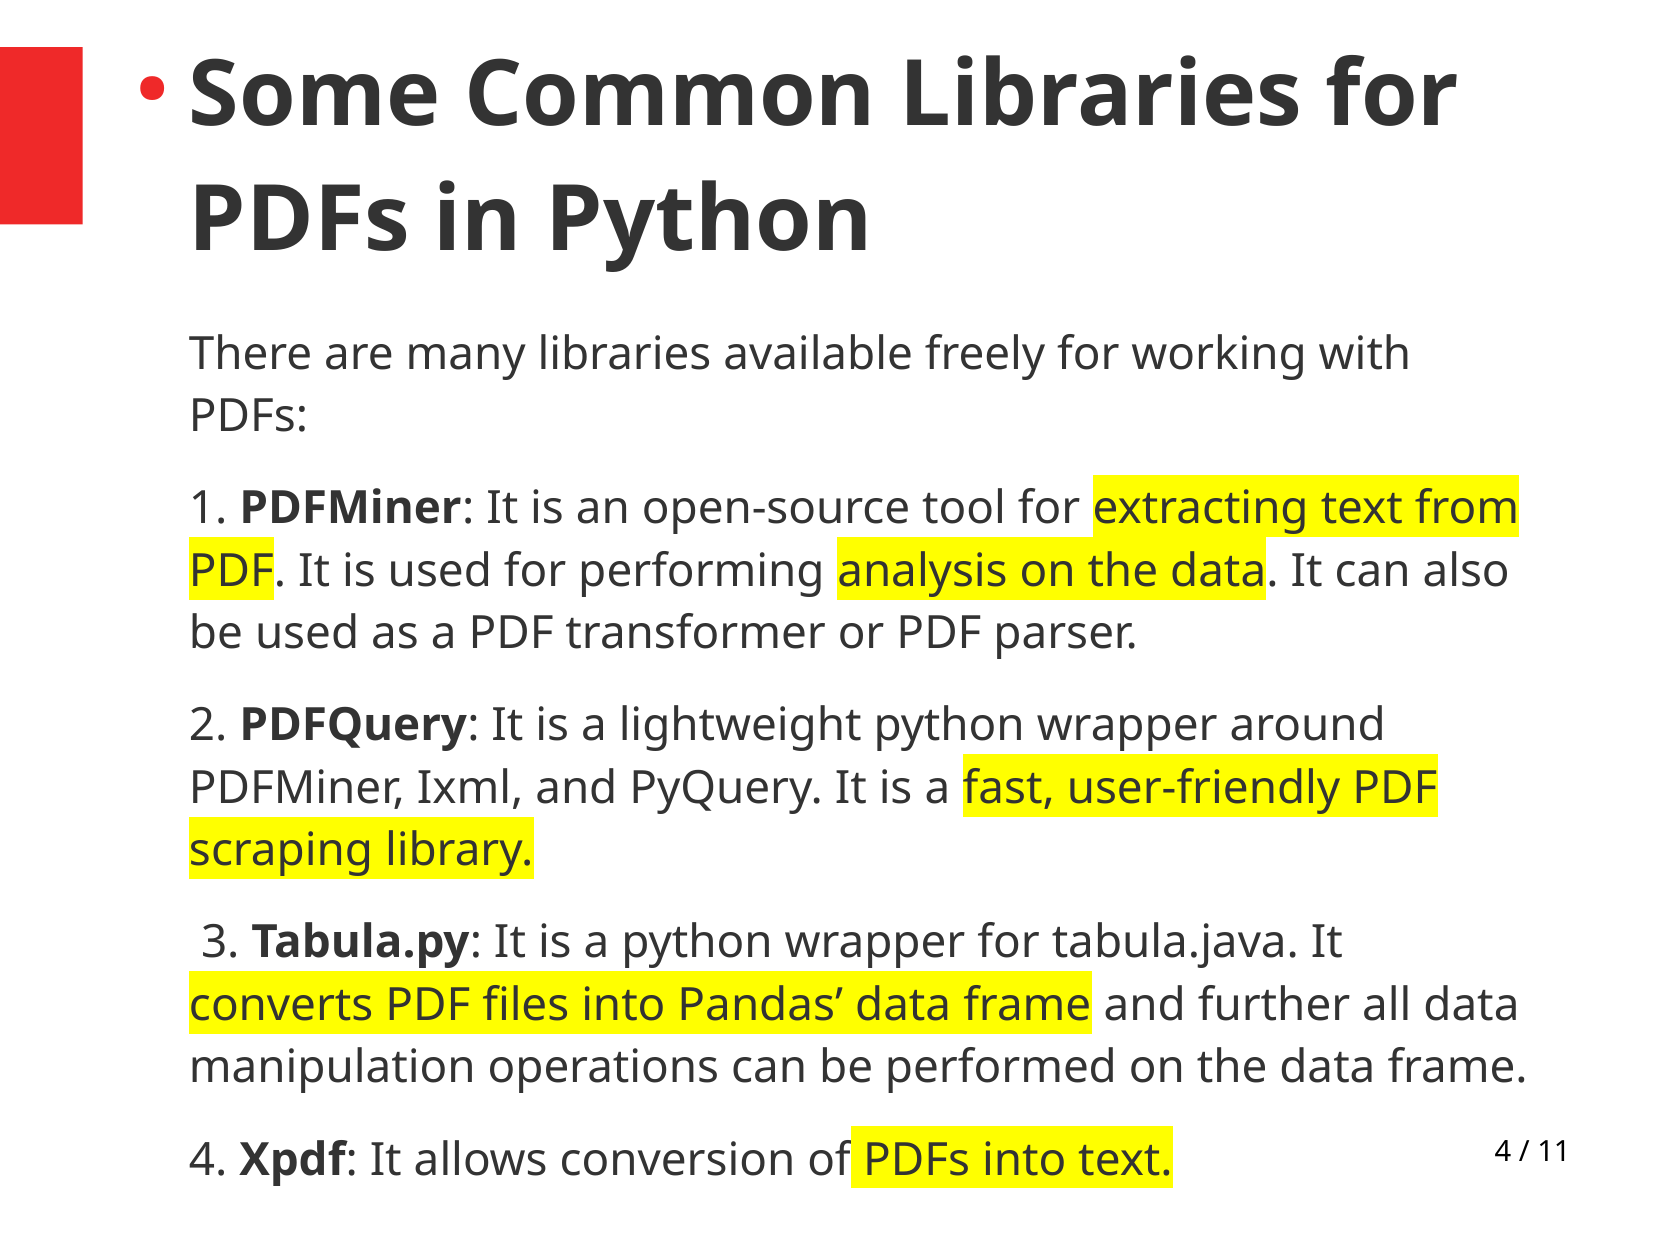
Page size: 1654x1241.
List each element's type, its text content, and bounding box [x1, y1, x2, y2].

list There are many libraries available freely for working with PDFs: 1. PDFMiner: It is an open-source tool for extracting text from PDF. It is used for performing analysis on the data. It can also be used as a PDF transformer or PDF parser. 2. PDFQuery: It is a lightweight python wrapper around PDFMiner, Ixml, and PyQuery. It is a fast, user-friendly PDF scraping library. 3. Tabula.py: It is a python wrapper for tabula.java. It converts PDF files into Pandas’ data frame and further all data manipulation operations can be performed on the data frame. 4. Xpdf: It allows conversion of PDFs into text. [118, 320, 1536, 1040]
title Some Common Libraries for PDFs in Python [118, 45, 1571, 260]
